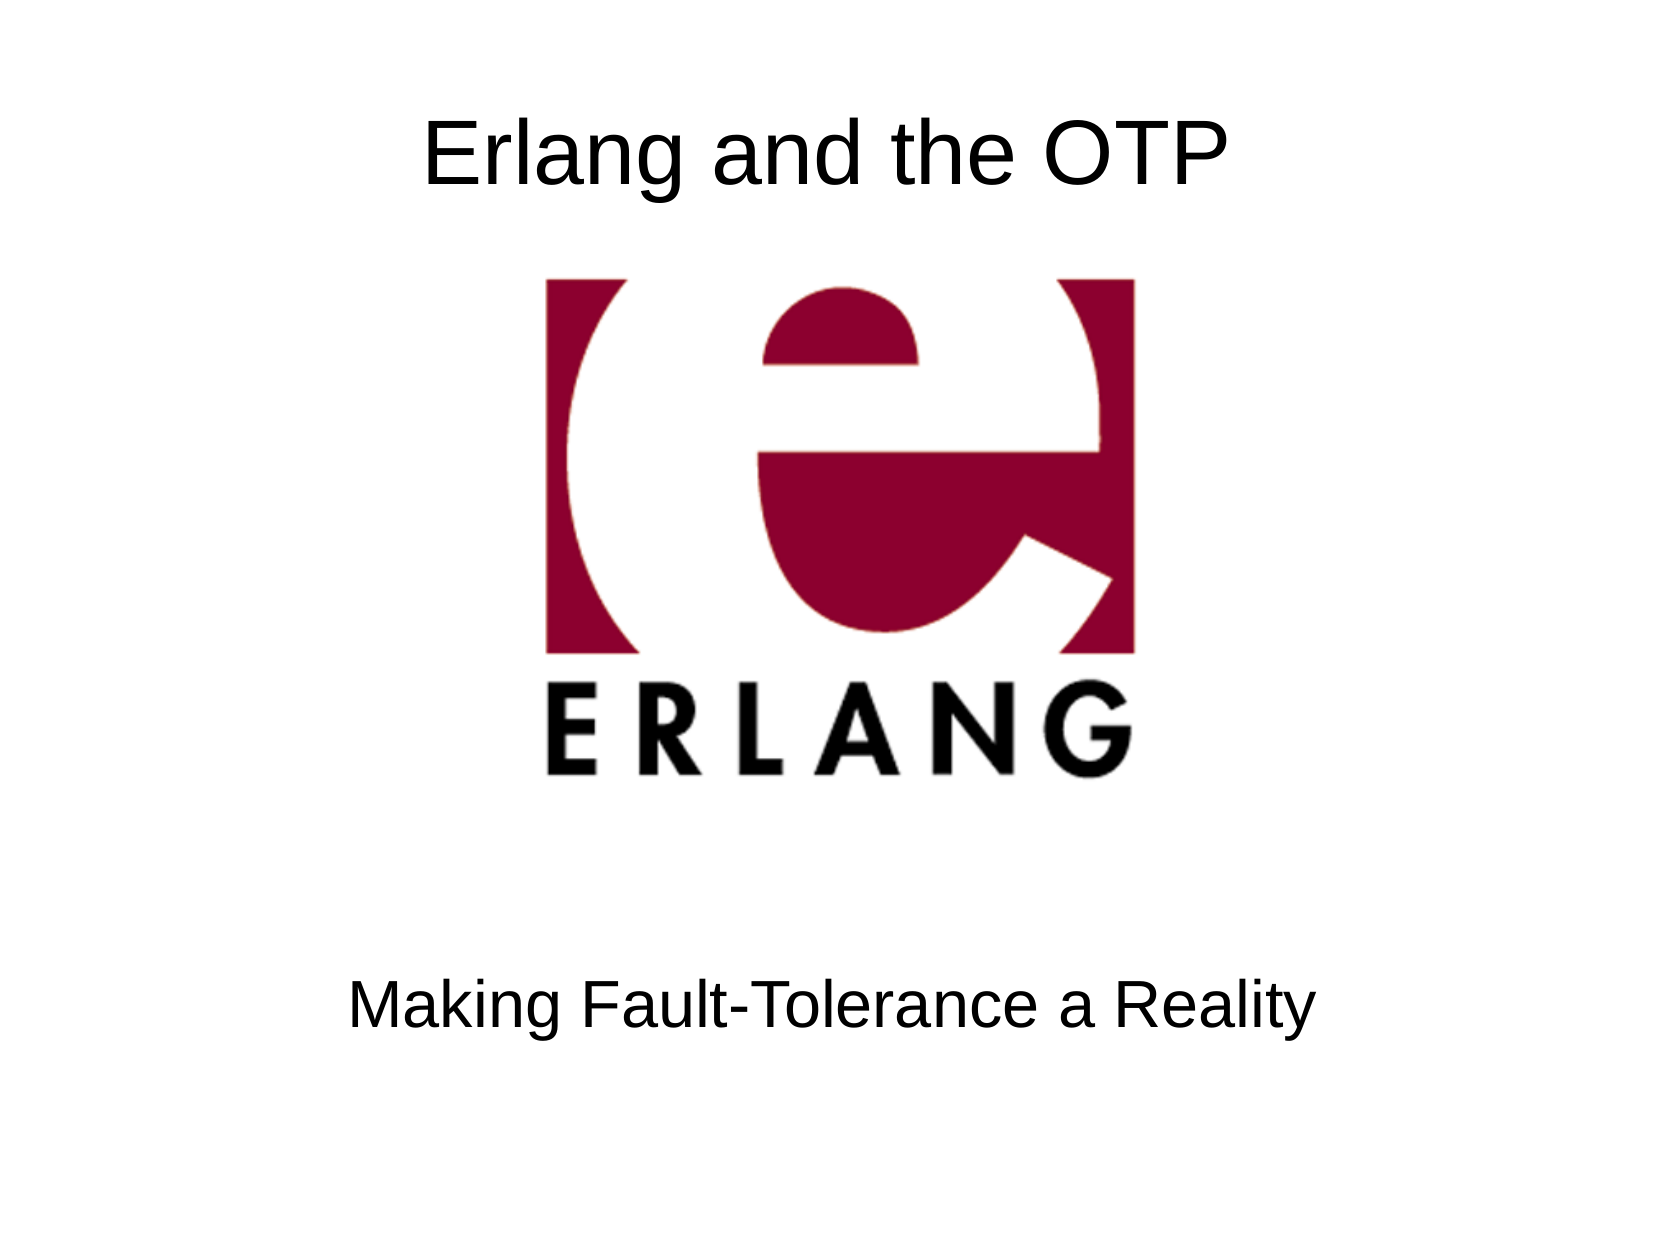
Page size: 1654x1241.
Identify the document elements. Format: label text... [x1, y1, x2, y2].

subtitle Making Fault-Tolerance a Reality [88, 340, 1577, 1160]
picture [526, 265, 1152, 790]
title Erlang and the OTP [82, 49, 1571, 257]
